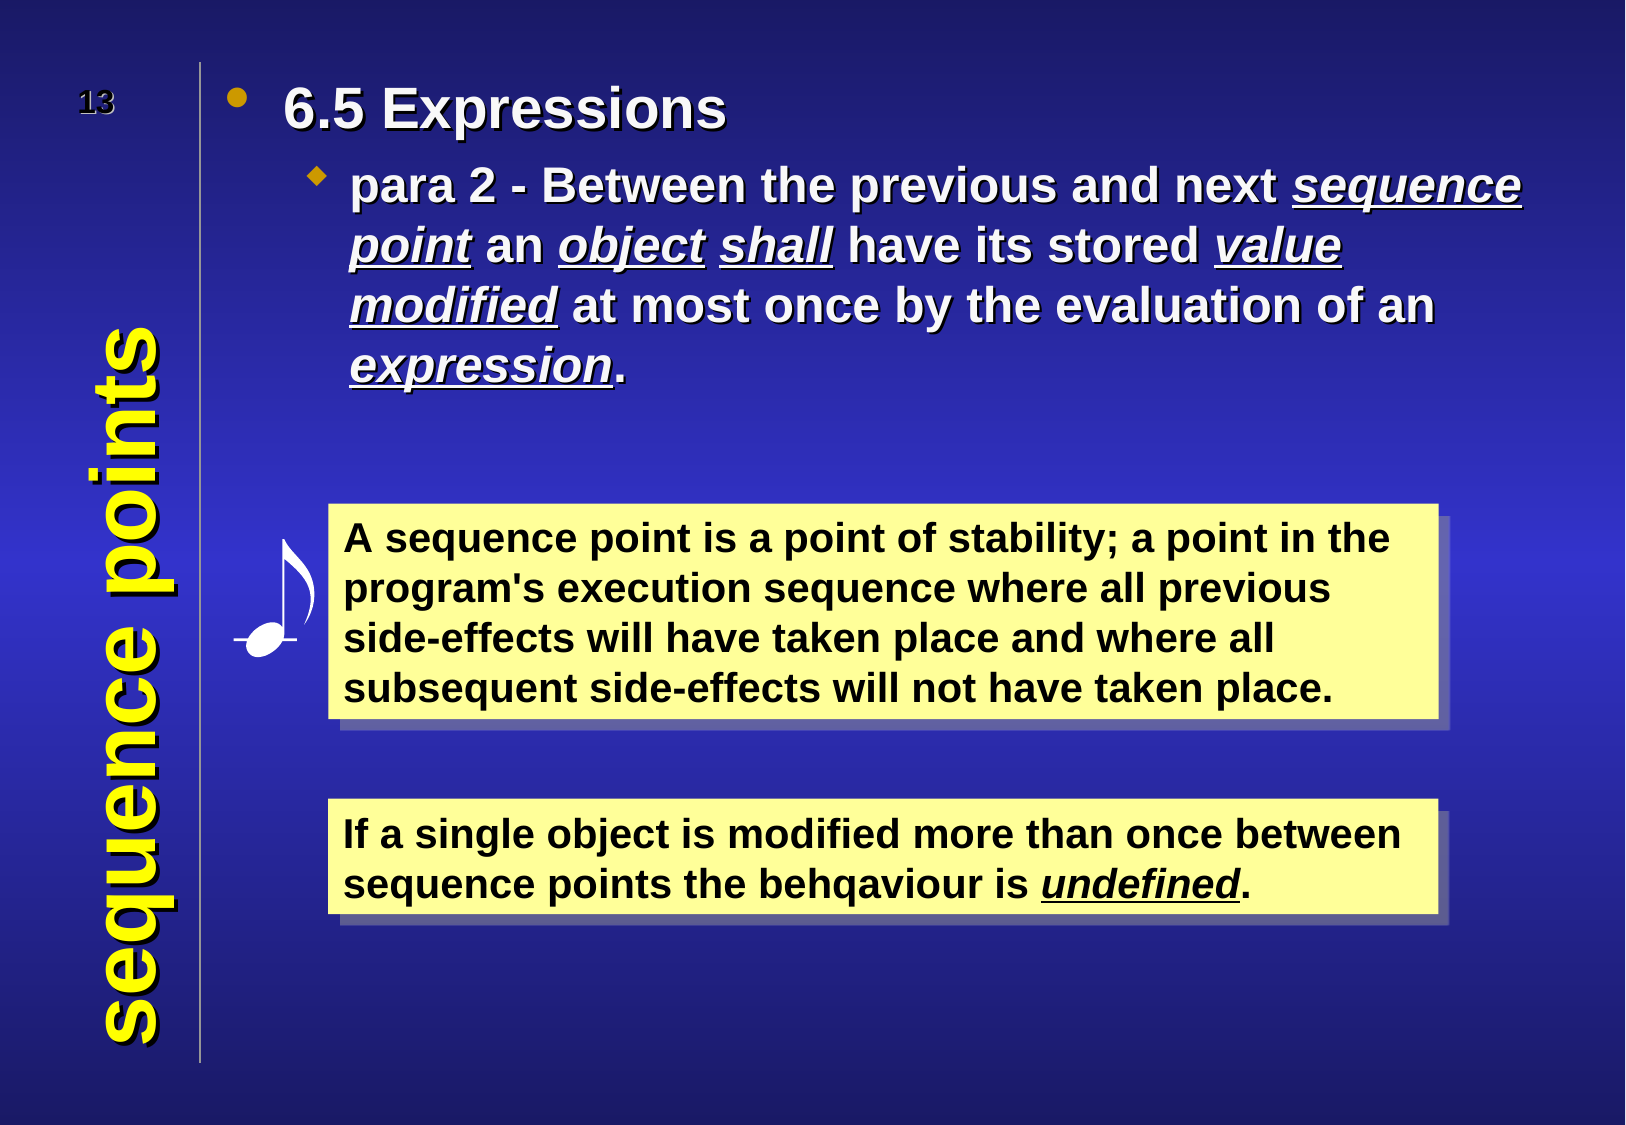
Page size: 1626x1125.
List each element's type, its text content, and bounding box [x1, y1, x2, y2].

title sequence points [50, 187, 188, 1063]
list 6.5 Expressions para 2 - Between the previous and next sequence point an object shall have its stored value modified at most once by the evaluation of an expression. [212, 62, 1550, 1063]
text_box A sequence point is a point of stability; a point in the program's execution sequence where all previous side-effects will have taken place and where all subsequent side-effects will not have taken place. [328, 503, 1439, 720]
text_box [233, 539, 315, 658]
text_box If a single object is modified more than once between sequence points the behqaviour is undefined. [328, 798, 1439, 915]
